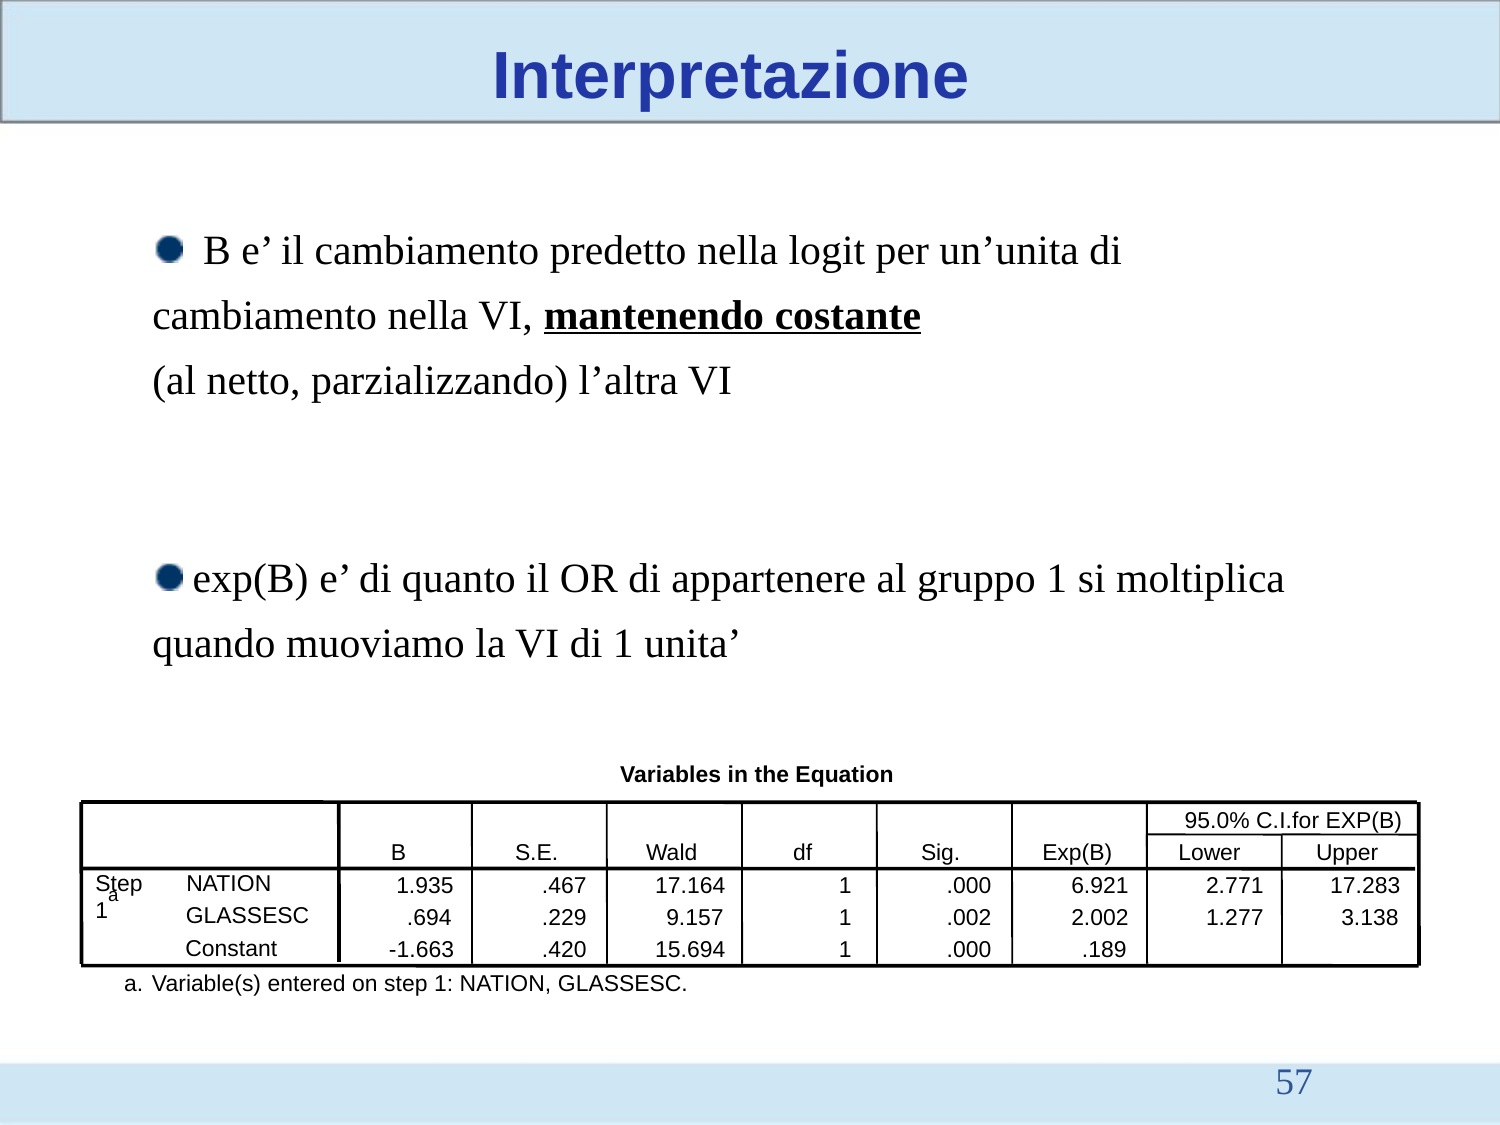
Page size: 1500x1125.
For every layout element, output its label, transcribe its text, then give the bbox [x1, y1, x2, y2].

text_box Variable(s) entered on step 1: NATION, GLASSESC. [151, 969, 689, 997]
text_box a. [124, 969, 150, 997]
text_box df [793, 837, 813, 866]
text_box 2.002 [1071, 902, 1129, 931]
text_box 3.138 [1341, 902, 1399, 931]
text_box Wald [645, 837, 698, 866]
text_box 6.921 [1071, 871, 1129, 898]
text_box Lower [1178, 838, 1241, 866]
text_box .002 [946, 902, 992, 931]
text_box NATION [186, 871, 272, 896]
text_box Exp(B) [1042, 837, 1113, 866]
text_box 1 [838, 934, 852, 963]
text_box .420 [541, 934, 587, 963]
text_box Sig. [921, 837, 961, 866]
text_box 17.283 [1330, 871, 1401, 898]
text_box 1 [838, 871, 852, 898]
text_box 1 [838, 902, 852, 931]
text_box 95.0% C.I.for EXP(B) [1184, 805, 1403, 833]
text_box 1.277 [1206, 902, 1264, 931]
text_box S.E. [514, 837, 559, 866]
text_box GLASSESC [185, 900, 310, 929]
text_box a [108, 882, 119, 906]
text_box 2.771 [1206, 871, 1264, 898]
text_box .467 [541, 871, 587, 898]
text_box .000 [946, 871, 992, 898]
text_box 9.157 [666, 902, 724, 931]
text_box .229 [541, 902, 587, 931]
text_box 17.164 [655, 871, 726, 898]
title Interpretazione [249, 37, 1213, 107]
text_box [63, 737, 1437, 1022]
text_box 15.694 [655, 934, 726, 963]
text_box B [390, 837, 407, 866]
text_box Step [95, 871, 143, 896]
text_box Upper [1316, 838, 1379, 866]
slide_number [1074, 1024, 1425, 1103]
text_box .000 [946, 934, 992, 963]
text_box B e’ il cambiamento predetto nella logit per un’unita di cambiamento nella VI, mantenendo costante (al netto, parzializzando) l’altra VI exp(B) e’ di quanto il OR di appartenere al gruppo 1 si moltiplica quando muoviamo la VI di 1 unita’ [137, 200, 1363, 674]
picture [0, 0, 1500, 1125]
text_box .694 [406, 902, 452, 931]
text_box 1.935 [396, 871, 454, 898]
text_box .189 [1081, 934, 1127, 963]
text_box -1.663 [388, 934, 455, 963]
text_box Constant [185, 933, 278, 961]
text_box 1 [95, 895, 109, 924]
text_box Variables in the Equation [620, 759, 894, 787]
